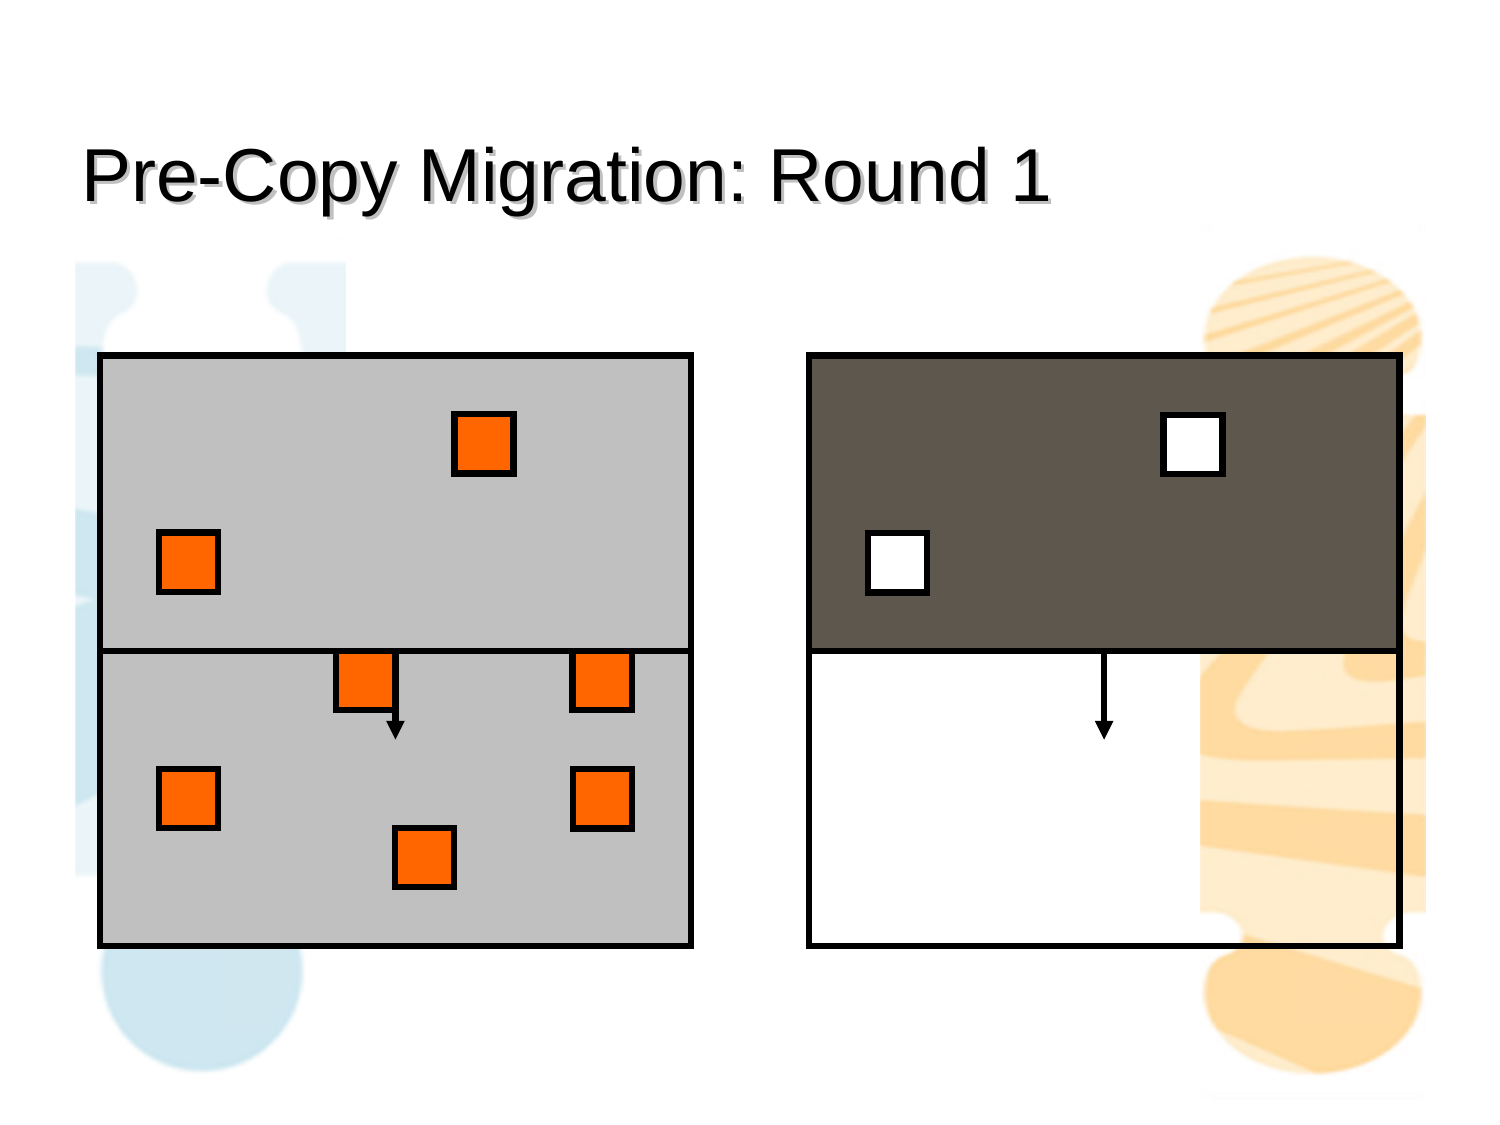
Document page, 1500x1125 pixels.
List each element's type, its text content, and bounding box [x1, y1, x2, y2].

text_box [808, 355, 1400, 651]
picture [1200, 651, 1396, 943]
title Pre-Copy Migration: Round 1 [66, 37, 1342, 225]
picture [75, 237, 346, 1100]
picture [1200, 224, 1426, 1100]
text_box [100, 355, 691, 947]
